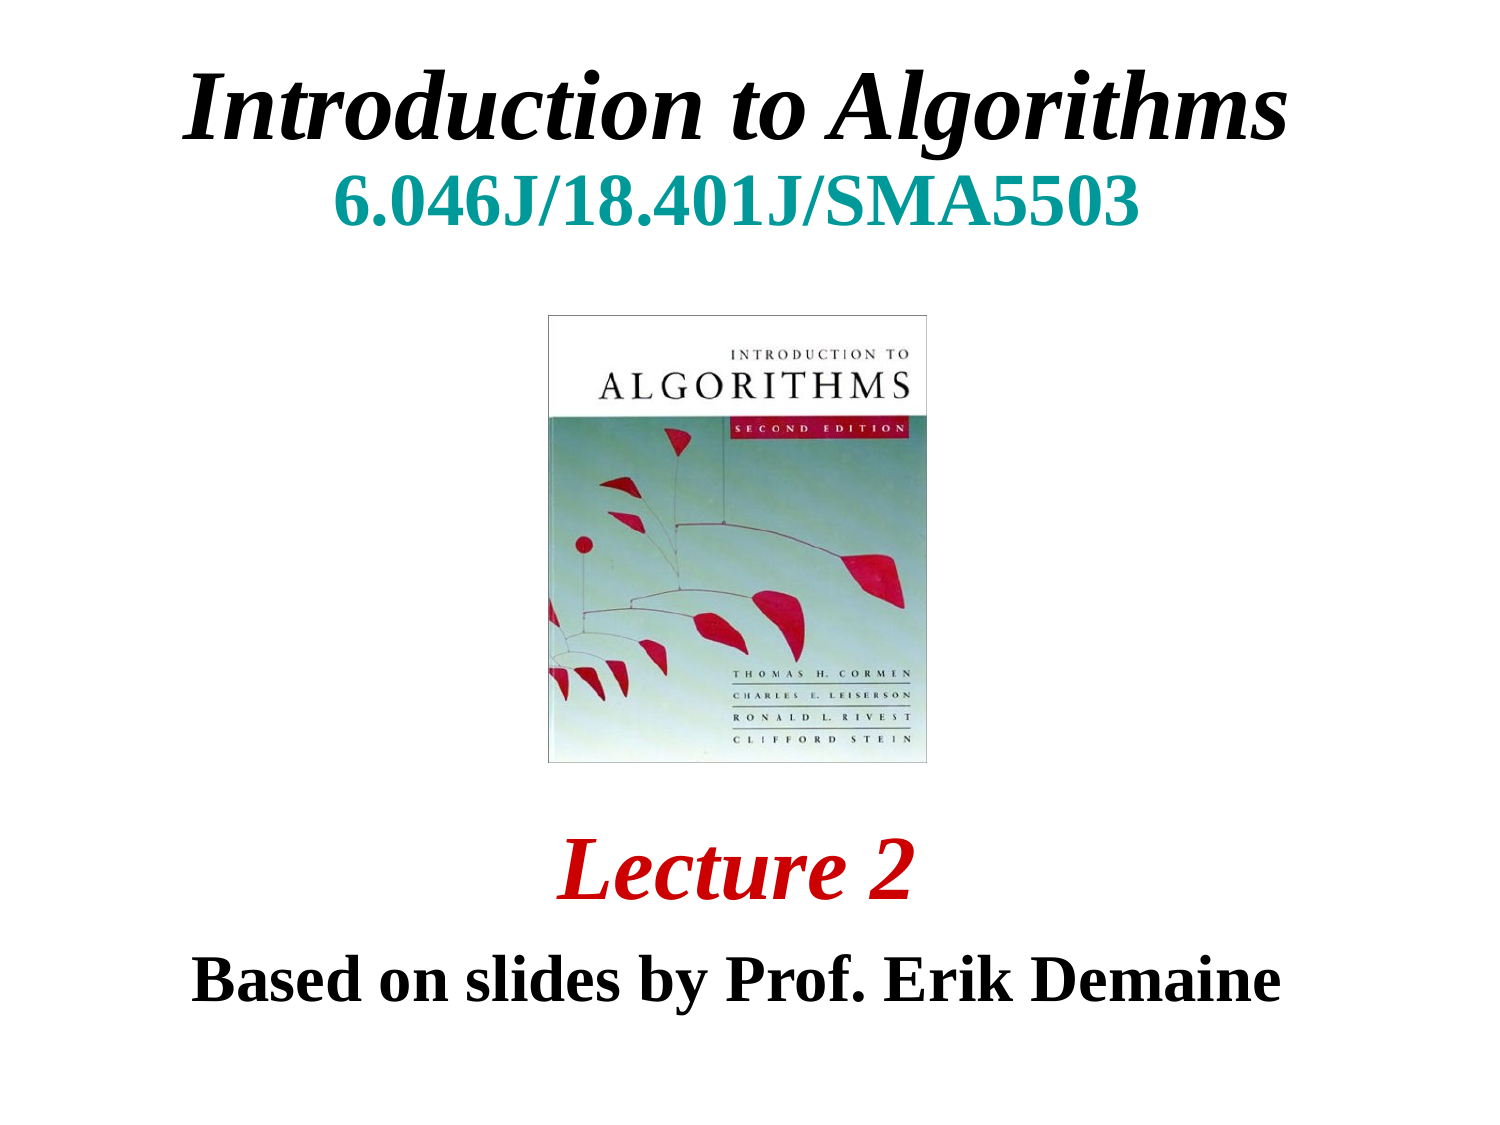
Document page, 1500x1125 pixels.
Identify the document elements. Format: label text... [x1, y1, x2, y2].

subtitle Lecture 2 Based on slides by Prof. Erik Demaine [156, 812, 1319, 1121]
picture [548, 315, 927, 763]
title Introduction to Algorithms 6.046J/18.401J/SMA5503 [99, 49, 1375, 326]
